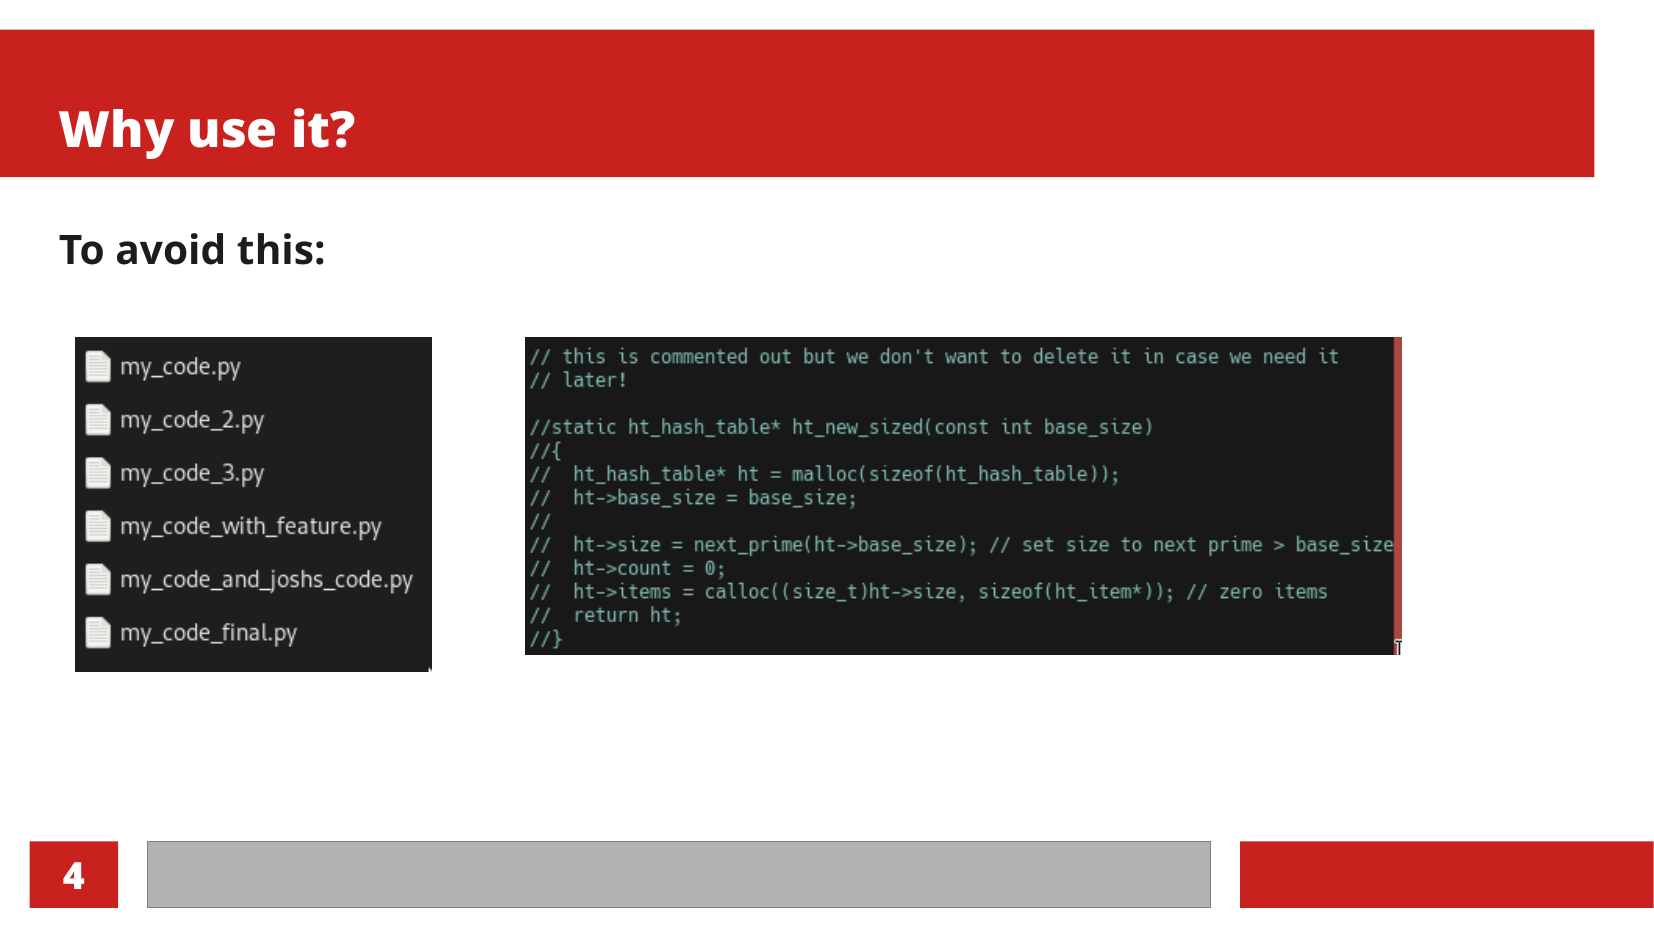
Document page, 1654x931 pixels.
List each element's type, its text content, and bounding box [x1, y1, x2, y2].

picture [75, 337, 432, 672]
title Why use it? [59, 44, 1595, 163]
picture [525, 337, 1402, 655]
list To avoid this: [59, 221, 1565, 798]
